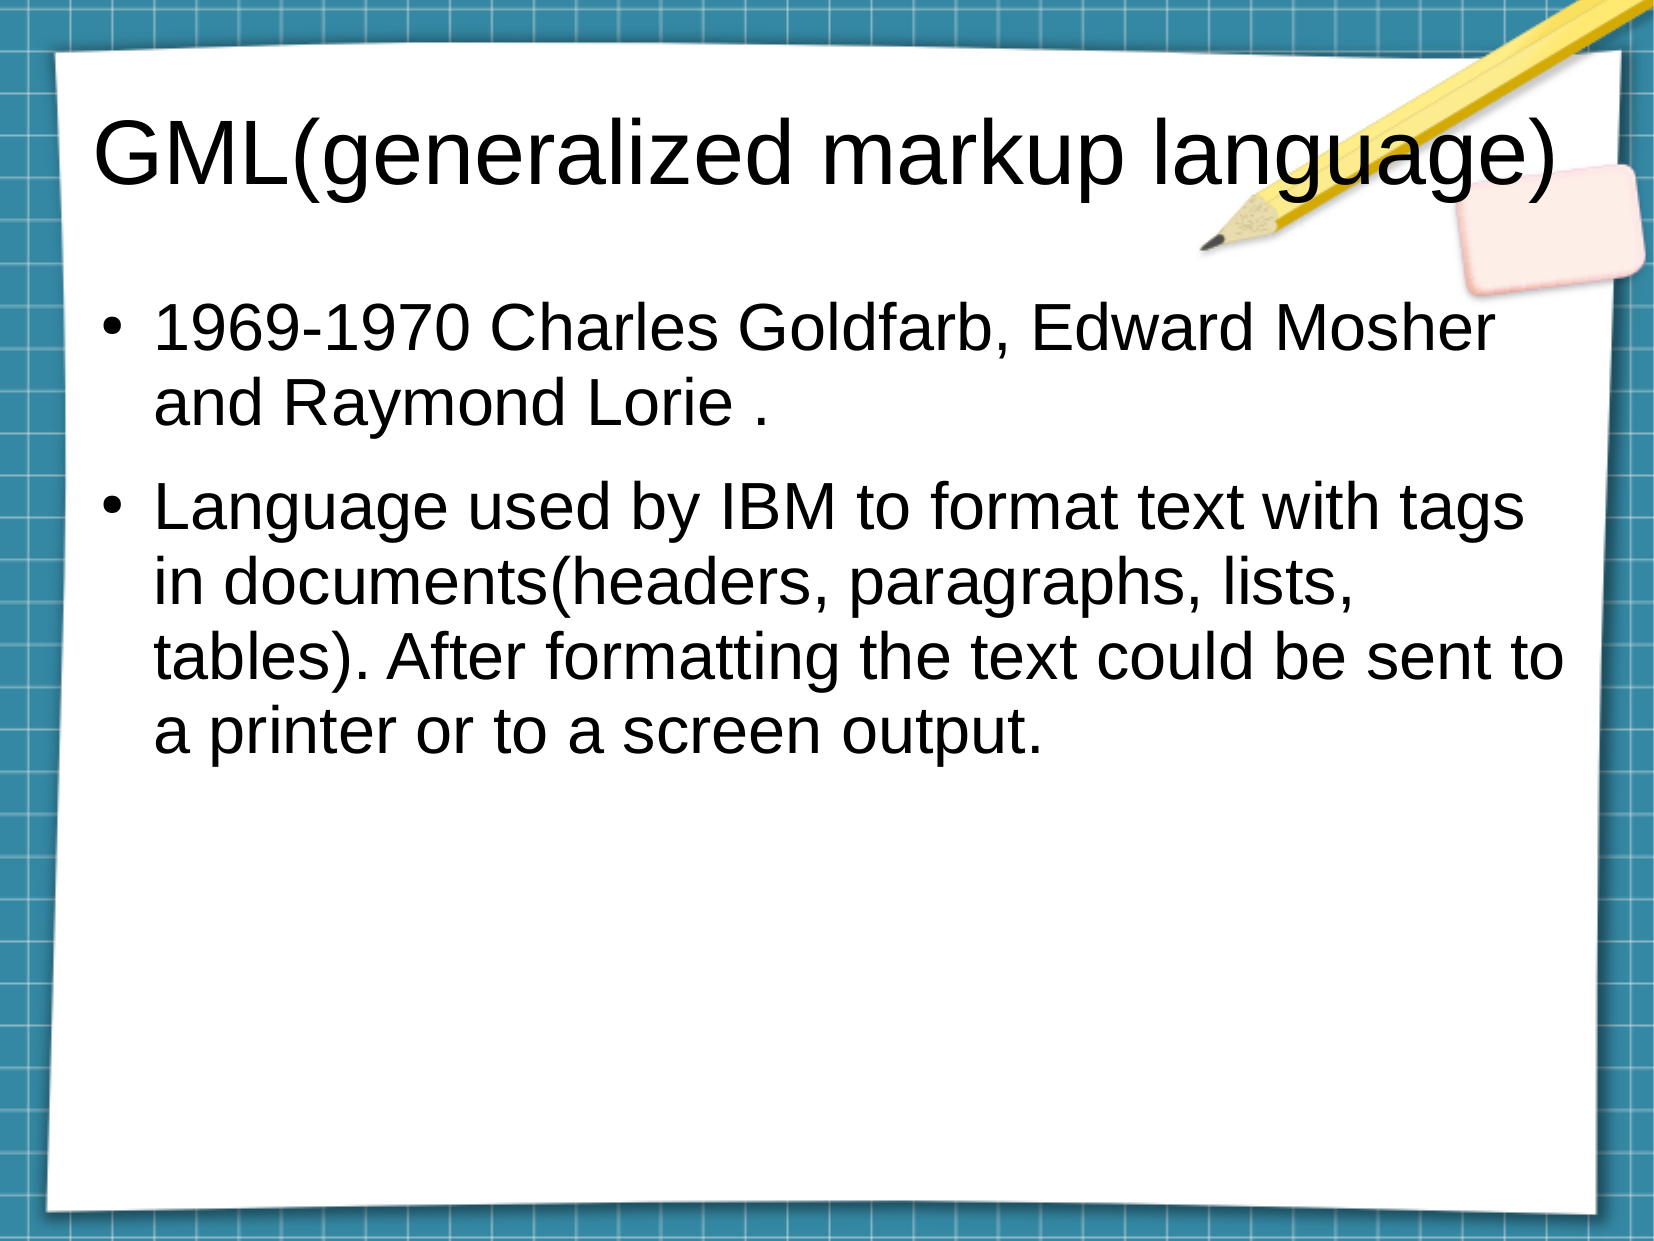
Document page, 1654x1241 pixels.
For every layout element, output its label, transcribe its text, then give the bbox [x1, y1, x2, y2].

list 1969-1970 Charles Goldfarb, Edward Mosher and Raymond Lorie . Language used by IBM to format text with tags in documents(headers, paragraphs, lists, tables). After formatting the text could be sent to a printer or to a screen output. [82, 290, 1571, 1010]
picture [0, 0, 1654, 1241]
title GML(generalized markup language) [82, 49, 1571, 257]
